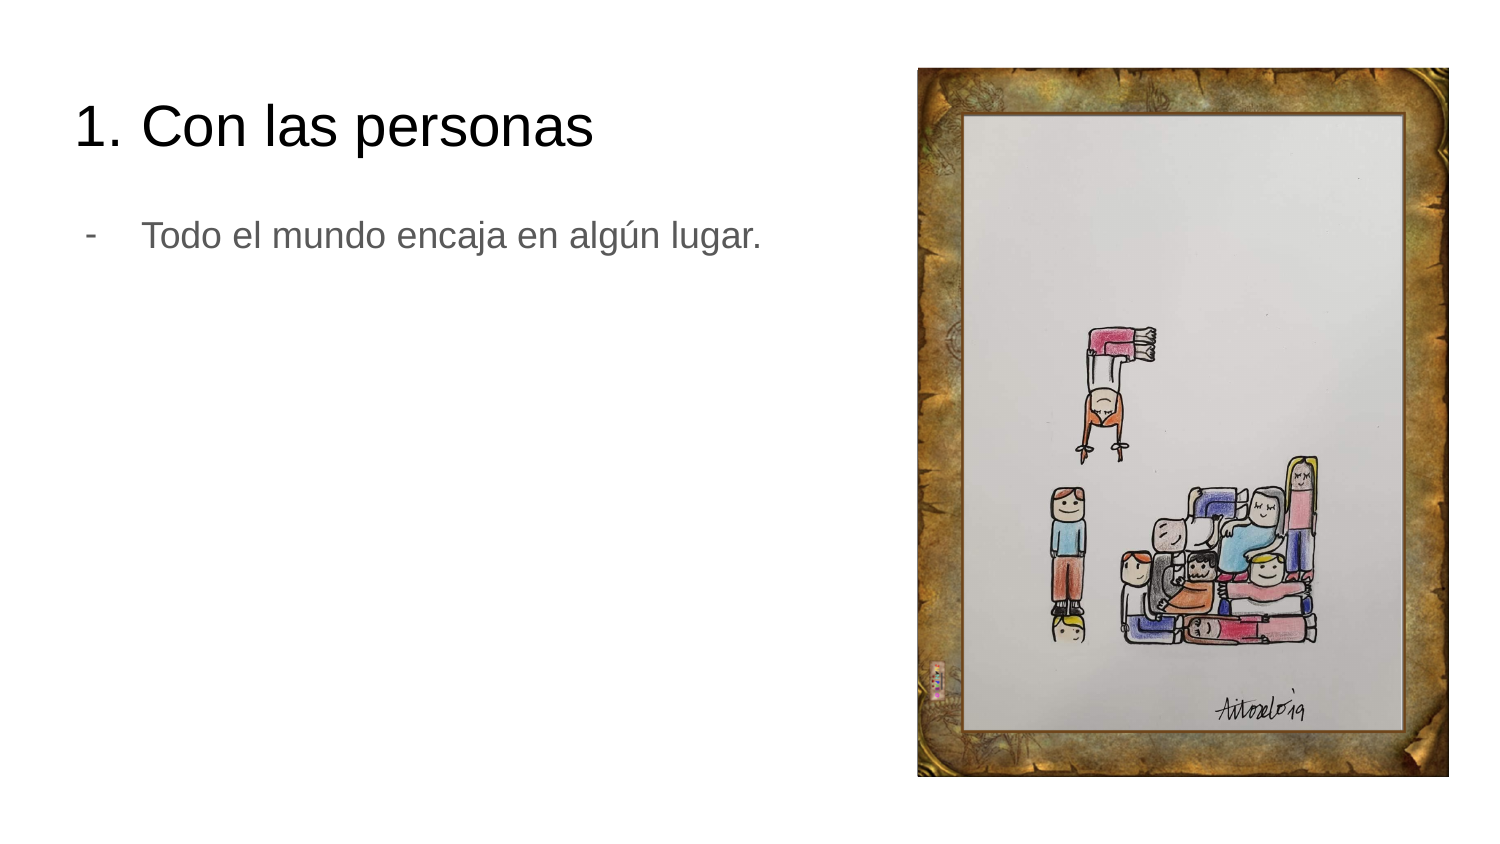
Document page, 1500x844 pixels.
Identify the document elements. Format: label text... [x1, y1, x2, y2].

list Todo el mundo encaja en algún lugar. [51, 189, 917, 750]
picture [917, 67, 1449, 777]
title Con las personas [51, 72, 917, 167]
